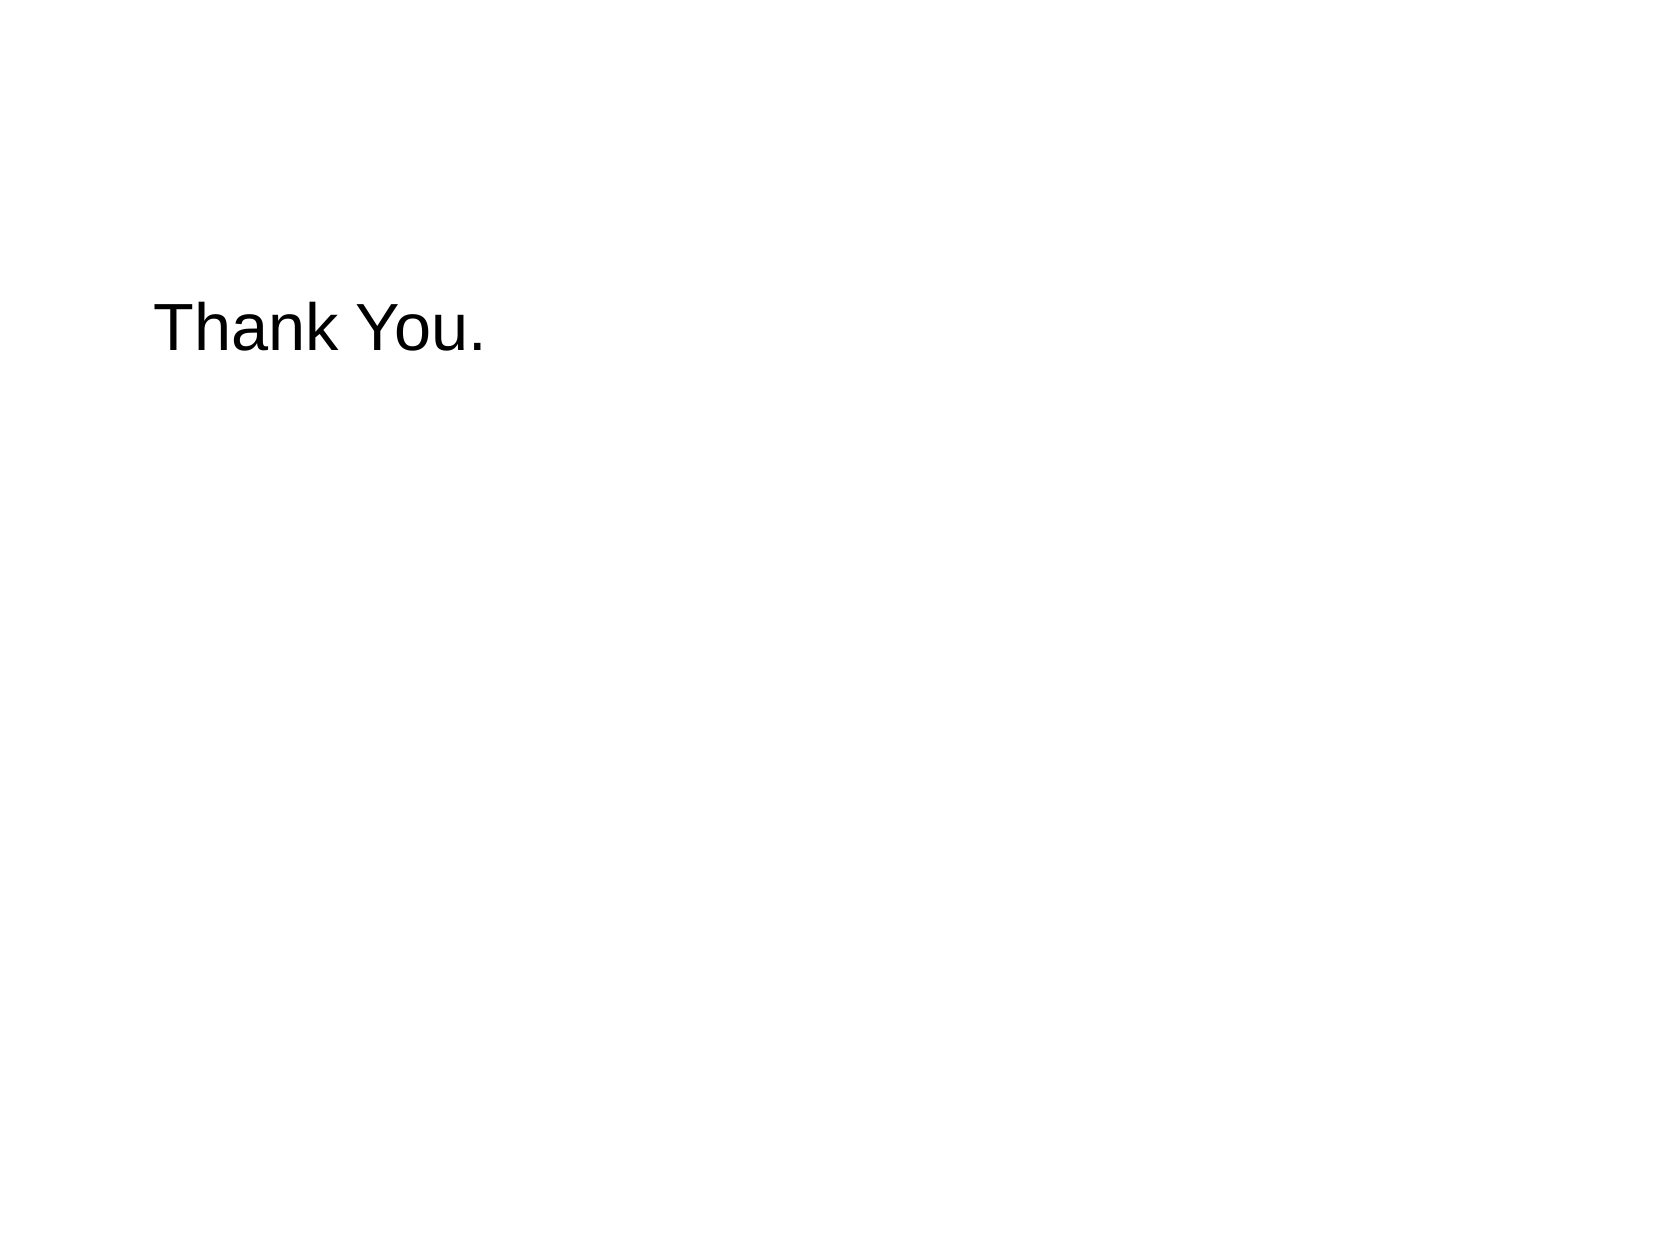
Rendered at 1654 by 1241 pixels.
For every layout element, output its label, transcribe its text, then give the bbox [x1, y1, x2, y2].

list Thank You. [82, 290, 1571, 1010]
